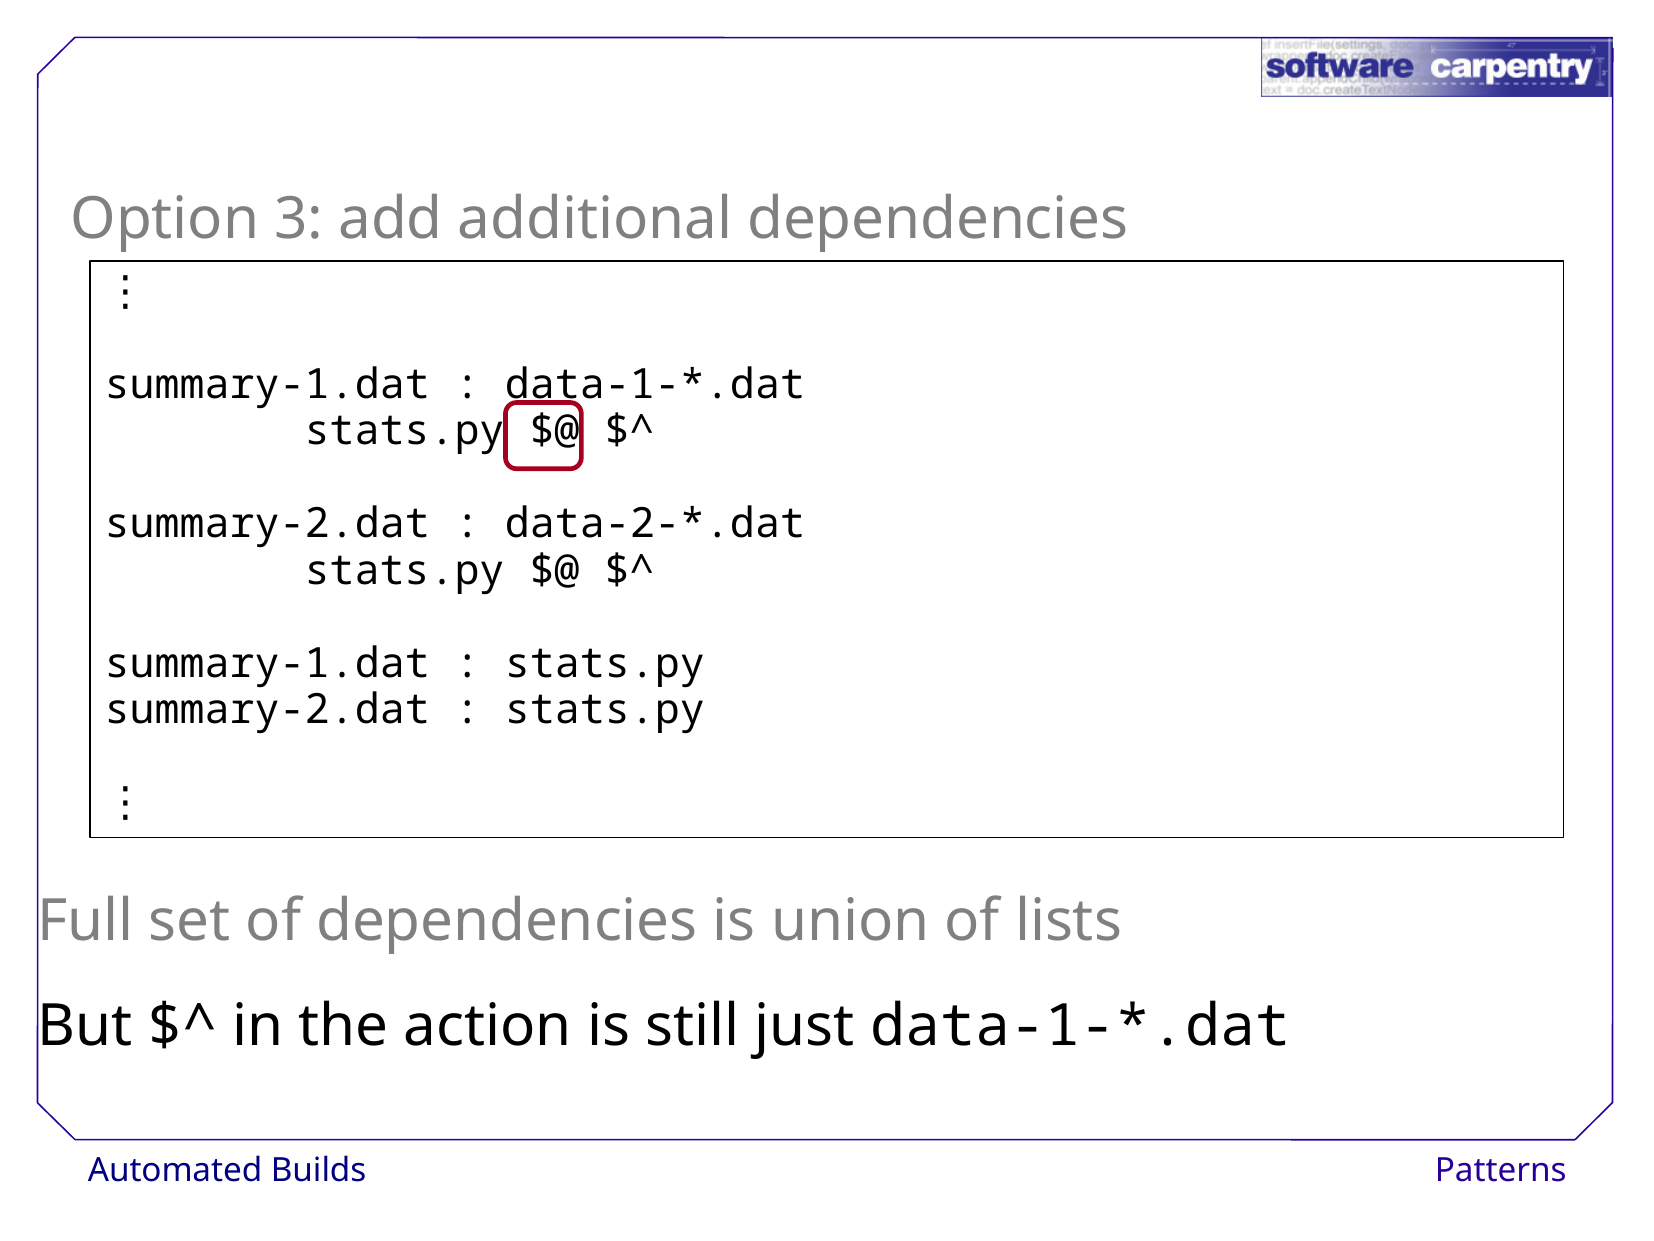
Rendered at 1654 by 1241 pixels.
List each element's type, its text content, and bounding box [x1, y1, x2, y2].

text_box ⋮ summary-1.dat : data-1-*.dat stats.py $@ $^ summary-2.dat : data-2-*.dat stats.py $@ $^ summary-1.dat : stats.py summary-2.dat : stats.py ⋮ [89, 260, 1564, 838]
picture [1261, 39, 1613, 97]
text_box Option 3: add additional dependencies [55, 138, 1294, 259]
text_box Full set of dependencies is union of lists But $^ in the action is still just data-1-*.dat [22, 839, 1455, 1066]
